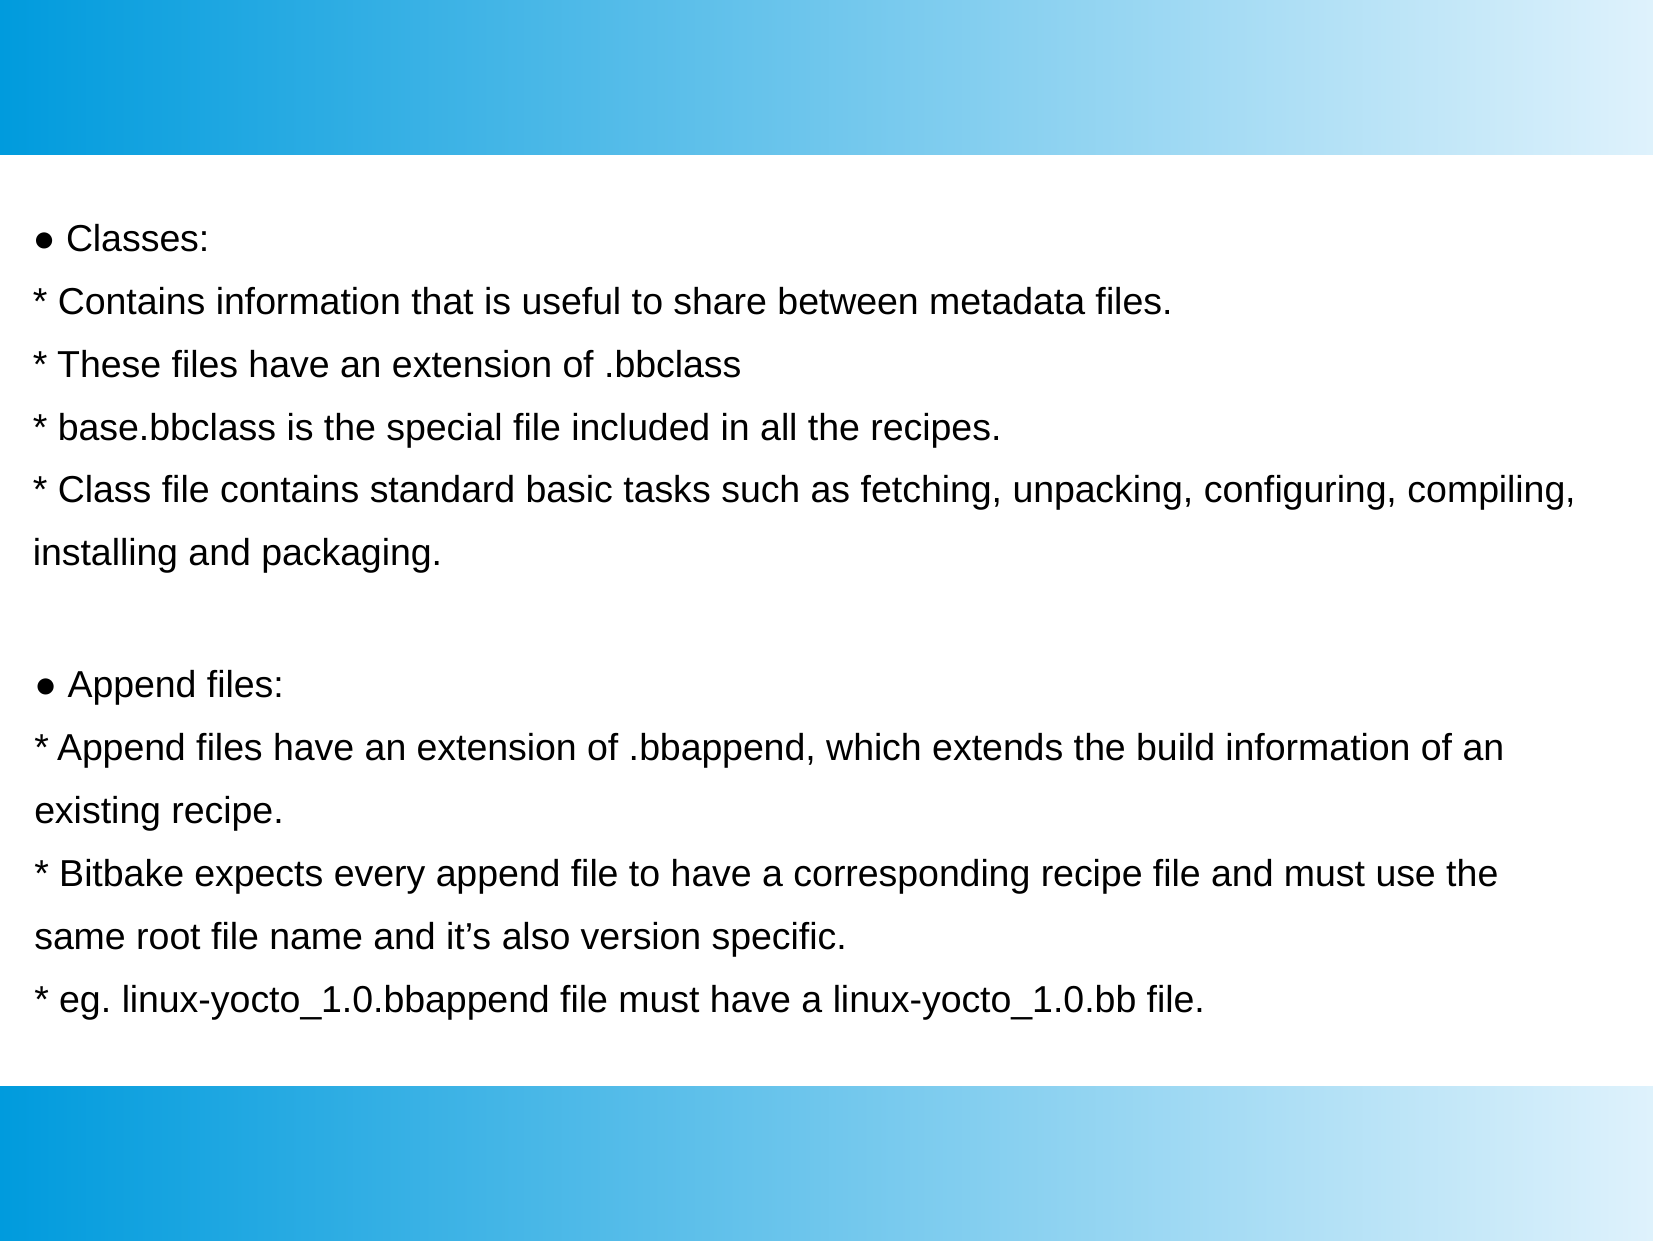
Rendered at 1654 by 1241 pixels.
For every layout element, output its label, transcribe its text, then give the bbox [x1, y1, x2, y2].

text_box ● Classes: * Contains information that is useful to share between metadata files. * These files have an extension of .bbclass * base.bbclass is the special file included in all the recipes. * Class file contains standard basic tasks such as fetching, unpacking, configuring, compiling, installing and packaging. [18, 188, 1592, 582]
text_box ● Append files: * Append files have an extension of .bbappend, which extends the build information of an existing recipe. * Bitbake expects every append file to have a corresponding recipe file and must use the same root file name and it’s also version specific. * eg. linux-yocto_1.0.bbappend file must have a linux-yocto_1.0.bb file. [19, 635, 1520, 1029]
